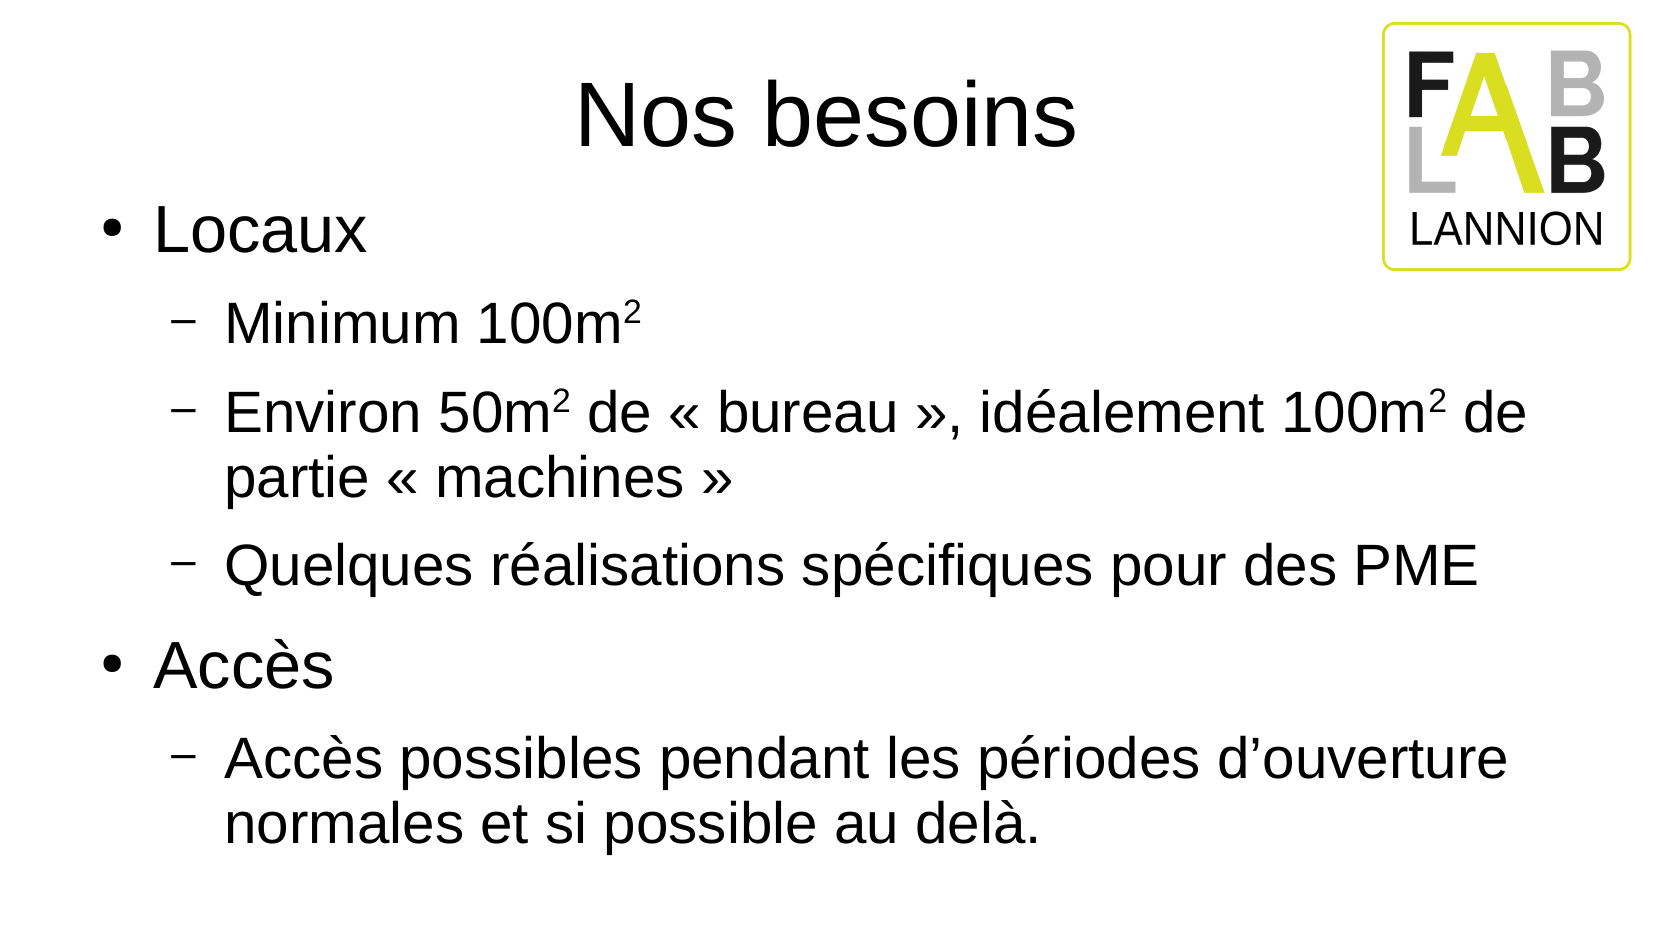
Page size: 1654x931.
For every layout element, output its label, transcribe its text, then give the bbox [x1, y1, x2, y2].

title Nos besoins [82, 37, 1381, 192]
picture [1381, 21, 1632, 272]
list Locaux Minimum 100m2 Environ 50m2 de « bureau », idéalement 100m2 de partie « machines » Quelques réalisations spécifiques pour des PME Accès Accès possibles pendant les périodes d’ouverture normales et si possible au delà. [82, 192, 1571, 875]
